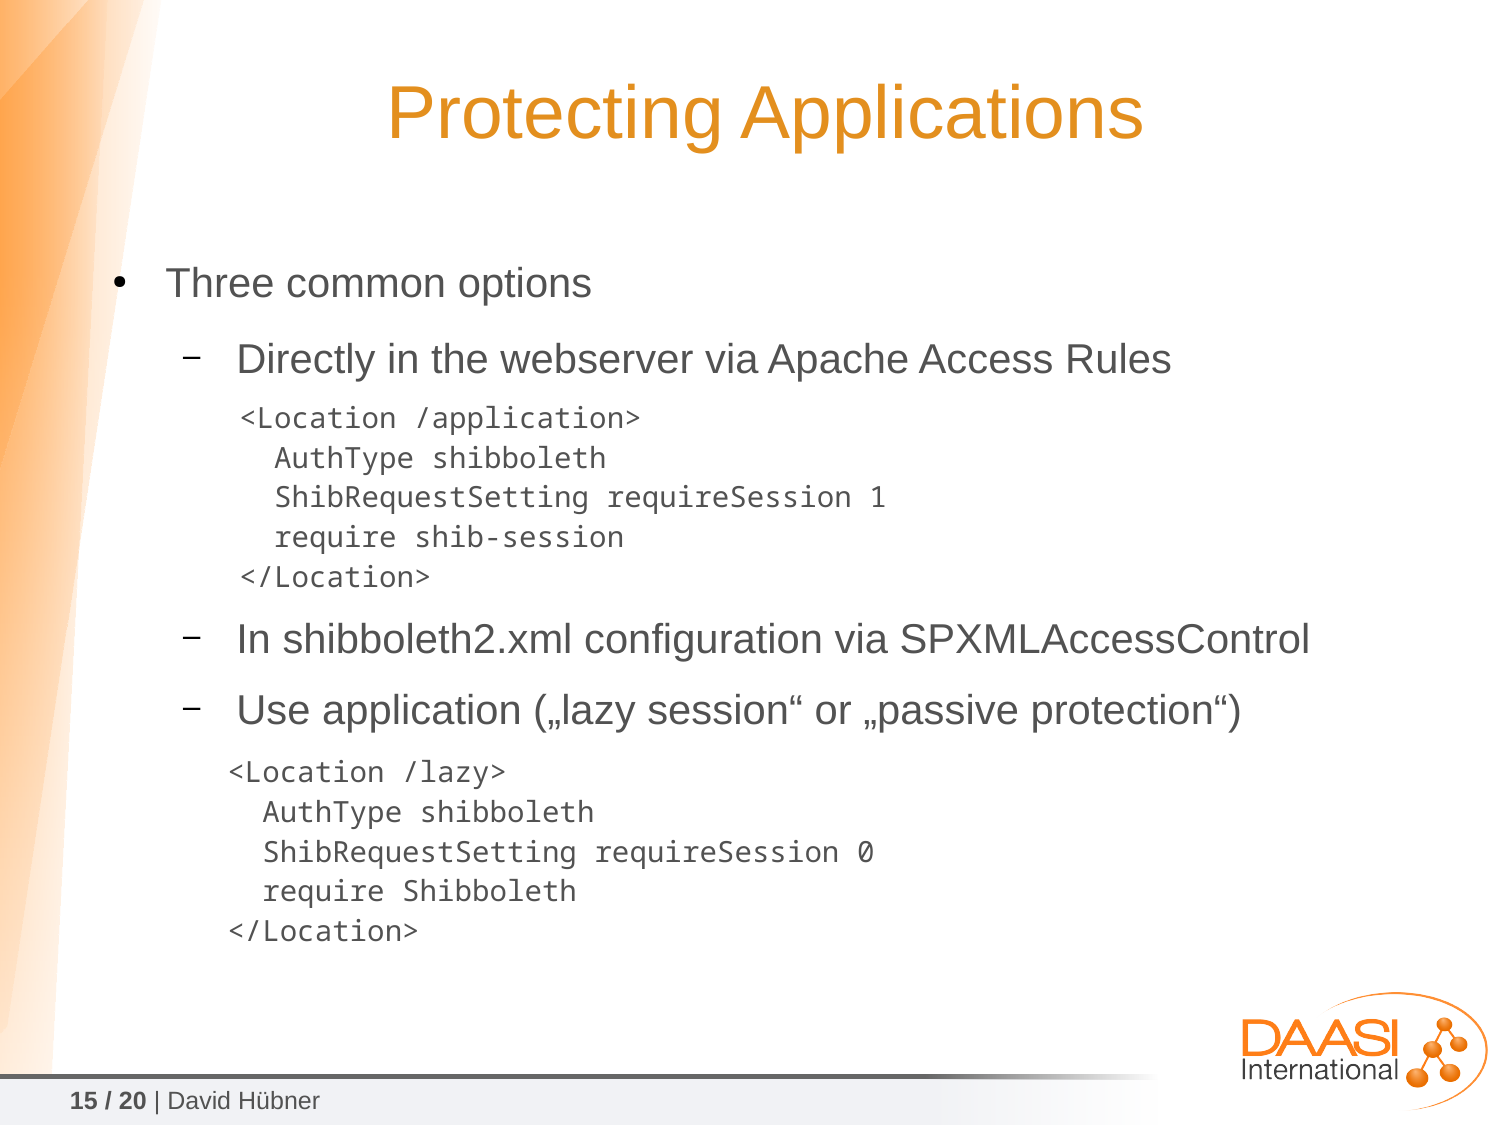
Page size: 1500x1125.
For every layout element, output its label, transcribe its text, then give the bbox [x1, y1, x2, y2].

text_box <Location /lazy> AuthType shibboleth ShibRequestSetting requireSession 0 require Shibboleth </Location> [212, 744, 890, 1049]
list Three common options Directly in the webserver via Apache Access Rules In shibboleth2.xml configuration via SPXMLAccessControl Use application („lazy session“ or „passive protection“) [94, 259, 1441, 945]
text_box <Location /application> AuthType shibboleth ShibRequestSetting requireSession 1 require shib-session </Location> [224, 389, 902, 695]
title Protecting Applications [91, 48, 1441, 178]
picture [1240, 992, 1500, 1111]
